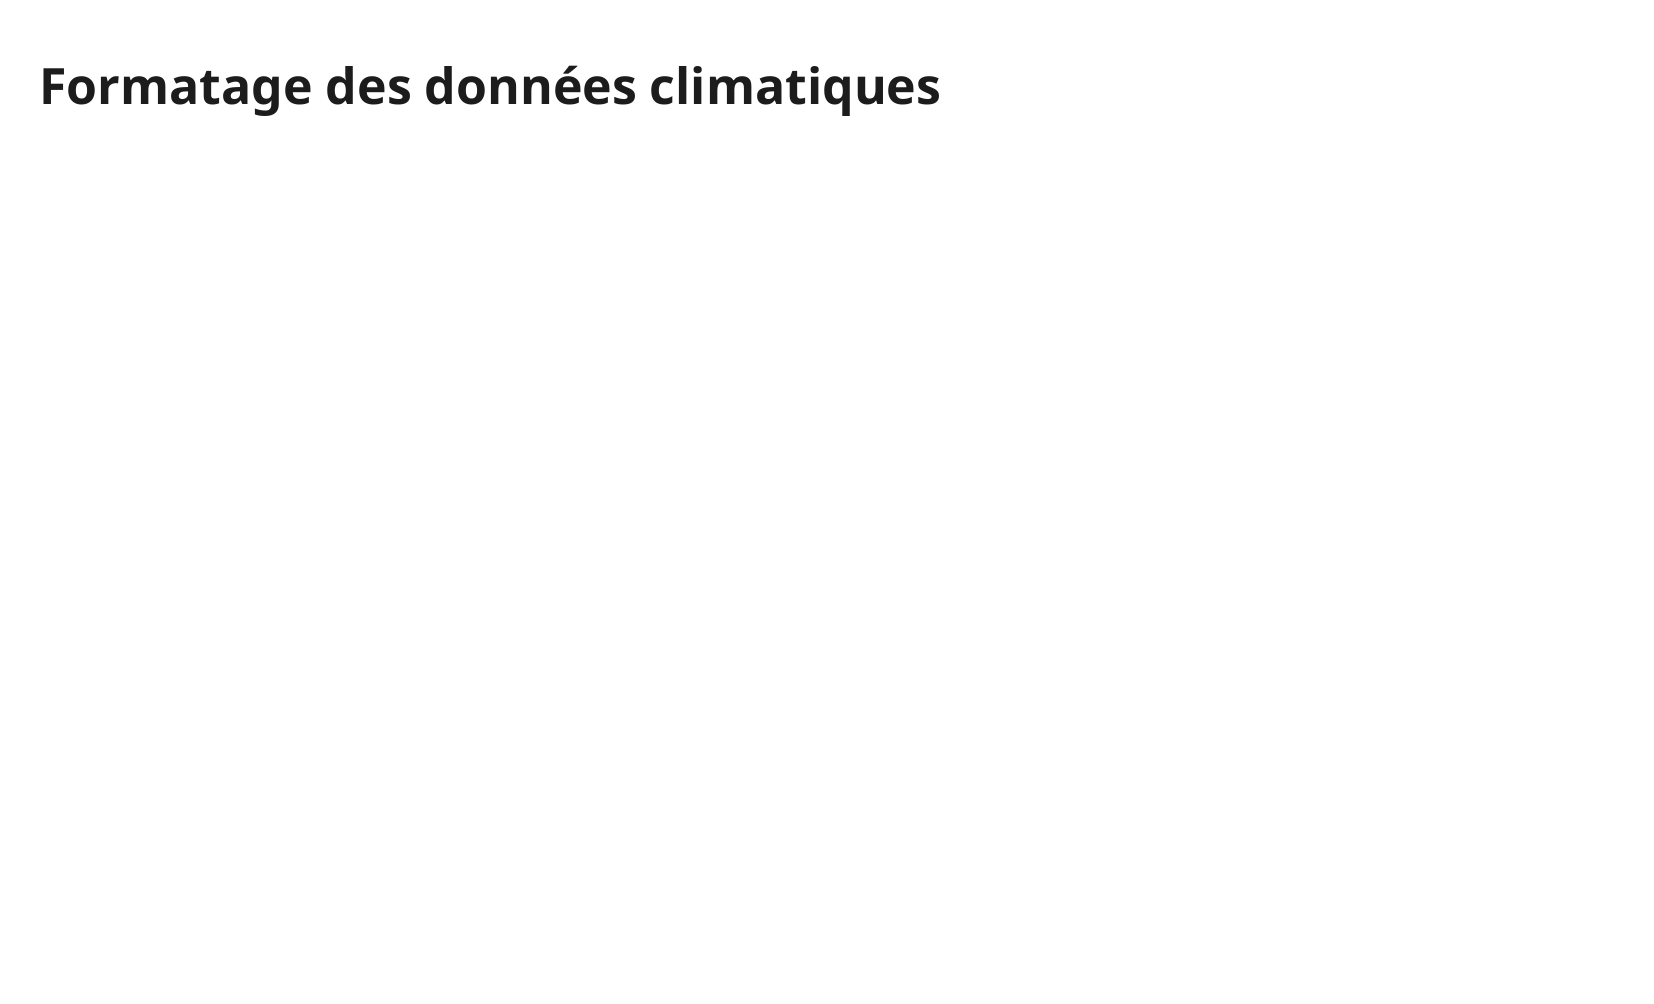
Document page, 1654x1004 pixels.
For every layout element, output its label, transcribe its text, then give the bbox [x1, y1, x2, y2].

text_box Formatage des données climatiques [39, 50, 1644, 849]
